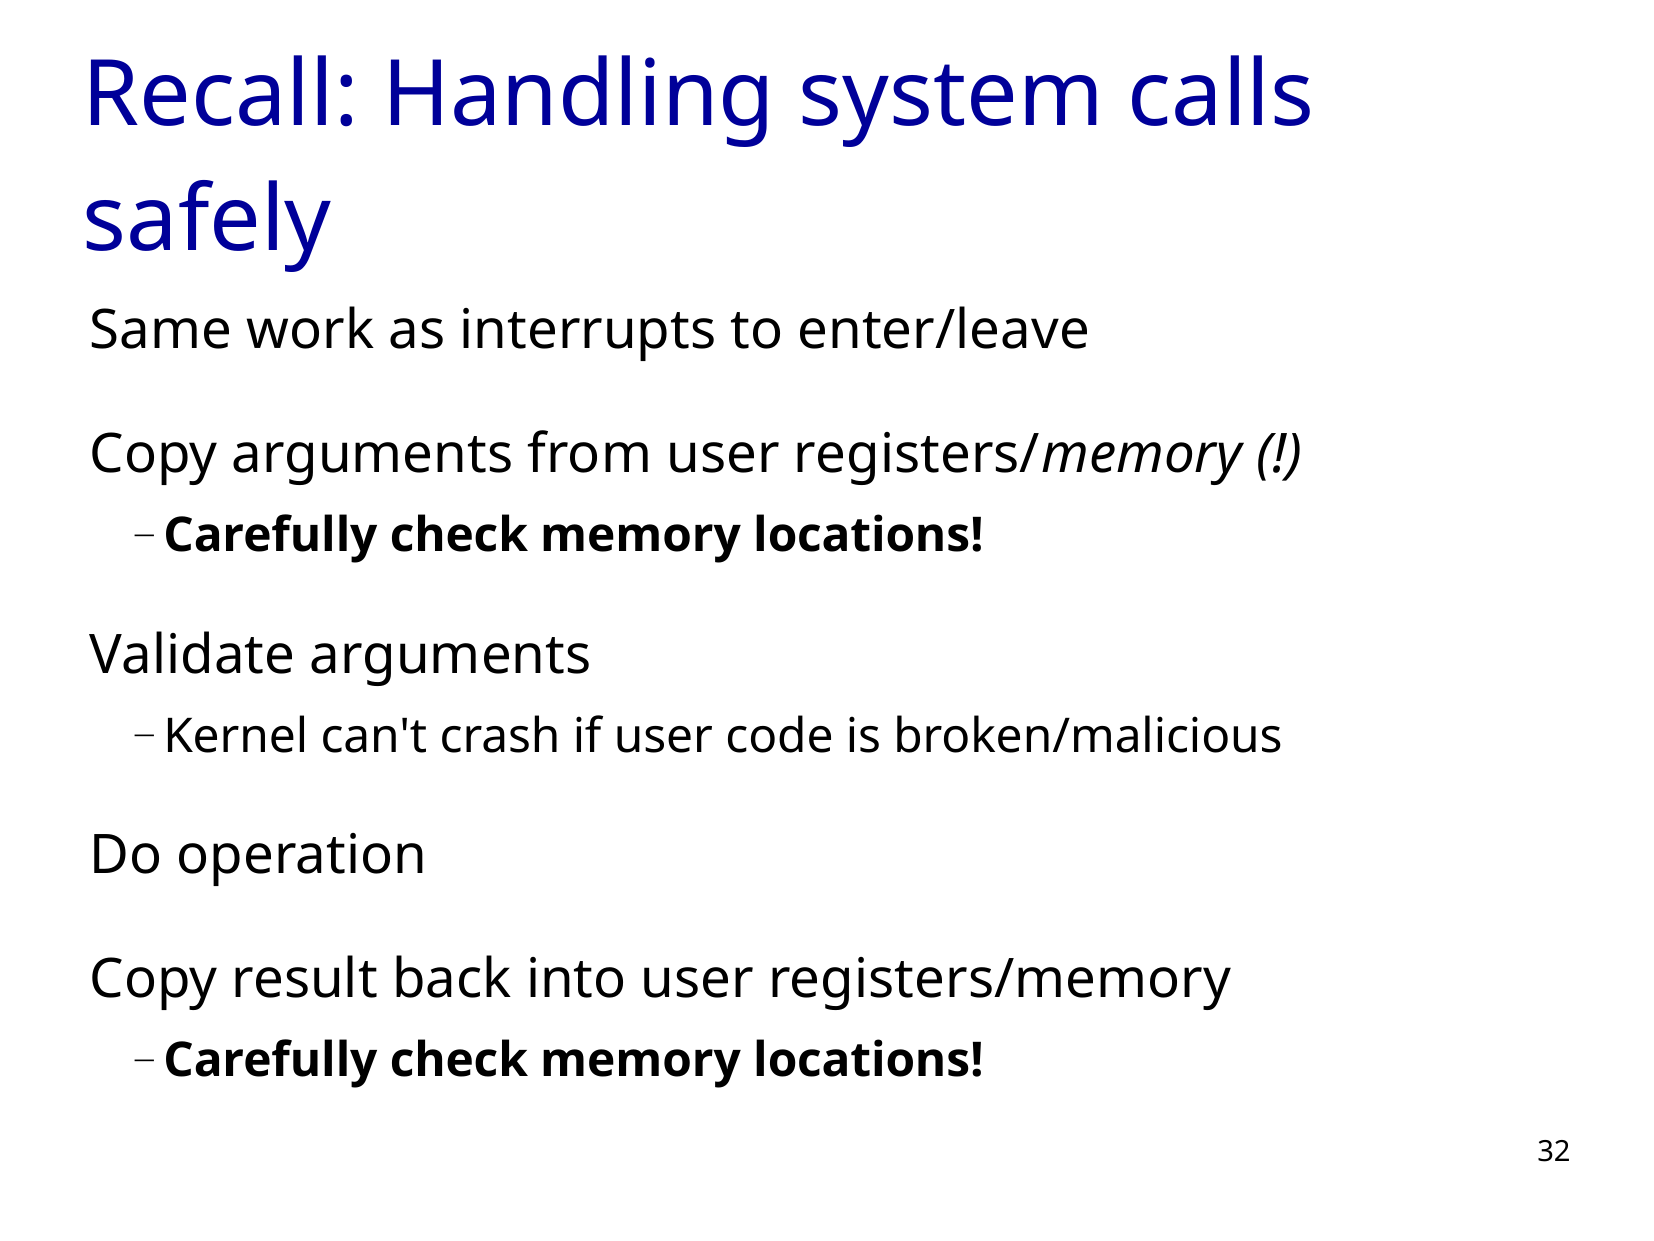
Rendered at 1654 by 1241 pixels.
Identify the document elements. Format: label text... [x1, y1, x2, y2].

title Recall: Handling system calls safely [82, 49, 1571, 257]
list Same work as interrupts to enter/leave Copy arguments from user registers/memory (!) Carefully check memory locations! Validate arguments Kernel can't crash if user code is broken/malicious Do operation Copy result back into user registers/memory Carefully check memory locations! [60, 290, 1571, 1096]
